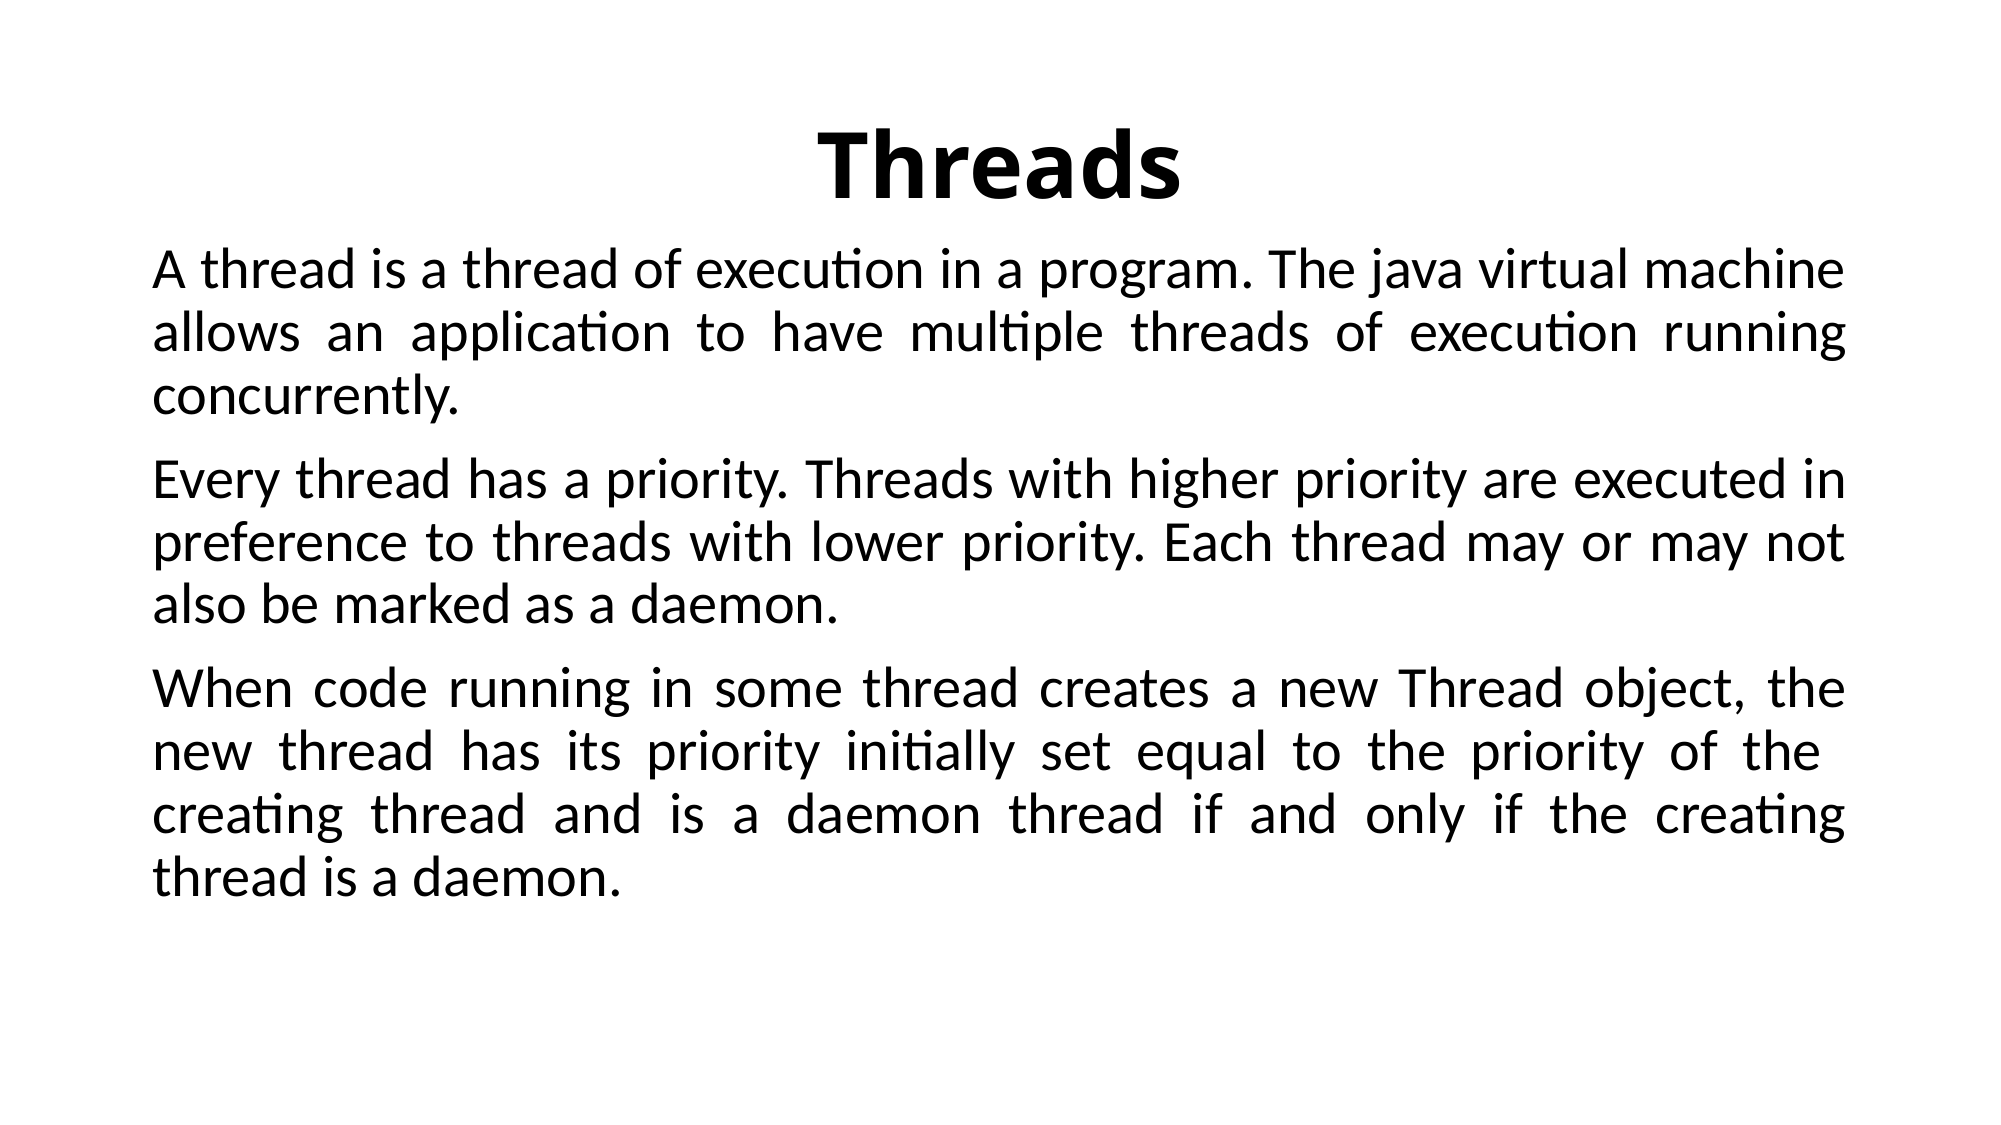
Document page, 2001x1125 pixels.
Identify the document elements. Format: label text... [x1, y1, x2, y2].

title Threads [137, 59, 1863, 231]
list A thread is a thread of execution in a program. The java virtual machine allows an application to have multiple threads of execution running concurrently. Every thread has a priority. Threads with higher priority are executed in preference to threads with lower priority. Each thread may or may not also be marked as a daemon. When code running in some thread creates a new Thread object, the new thread has its priority initially set equal to the priority of the creating thread and is a daemon thread if and only if the creating thread is a daemon. [137, 231, 1863, 1014]
